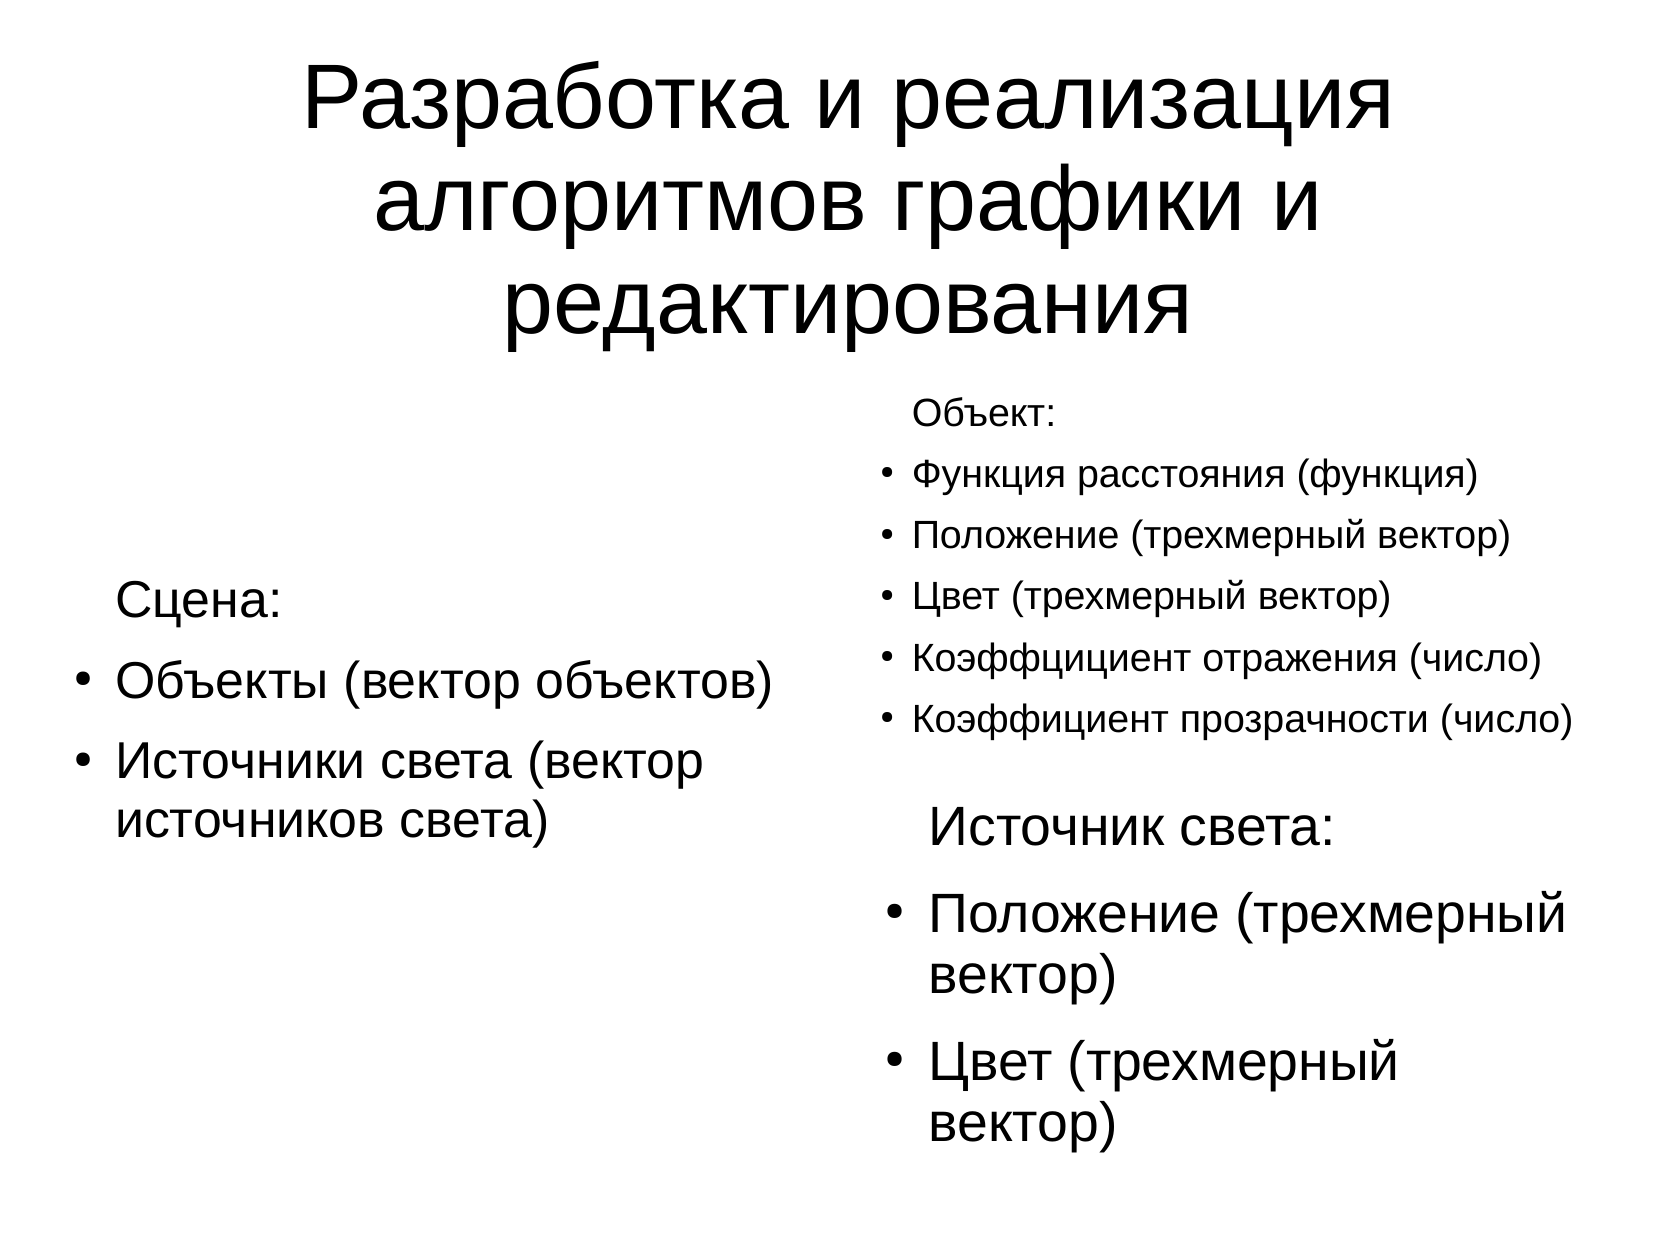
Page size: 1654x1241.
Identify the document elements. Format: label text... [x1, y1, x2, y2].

list Источник света: Положение (трехмерный вектор) Цвет (трехмерный вектор) [870, 795, 1591, 1156]
list Сцена: Объекты (вектор объектов) Источники света (вектор источников света) [60, 570, 781, 901]
title Разработка и реализация алгоритмов графики и редактирования [86, 45, 1576, 353]
list Объект: Функция расстояния (функция) Положение (трехмерный вектор) Цвет (трехмерный вектор) Коэффцициент отражения (число) Коэффициент прозрачности (число) [870, 390, 1591, 751]
